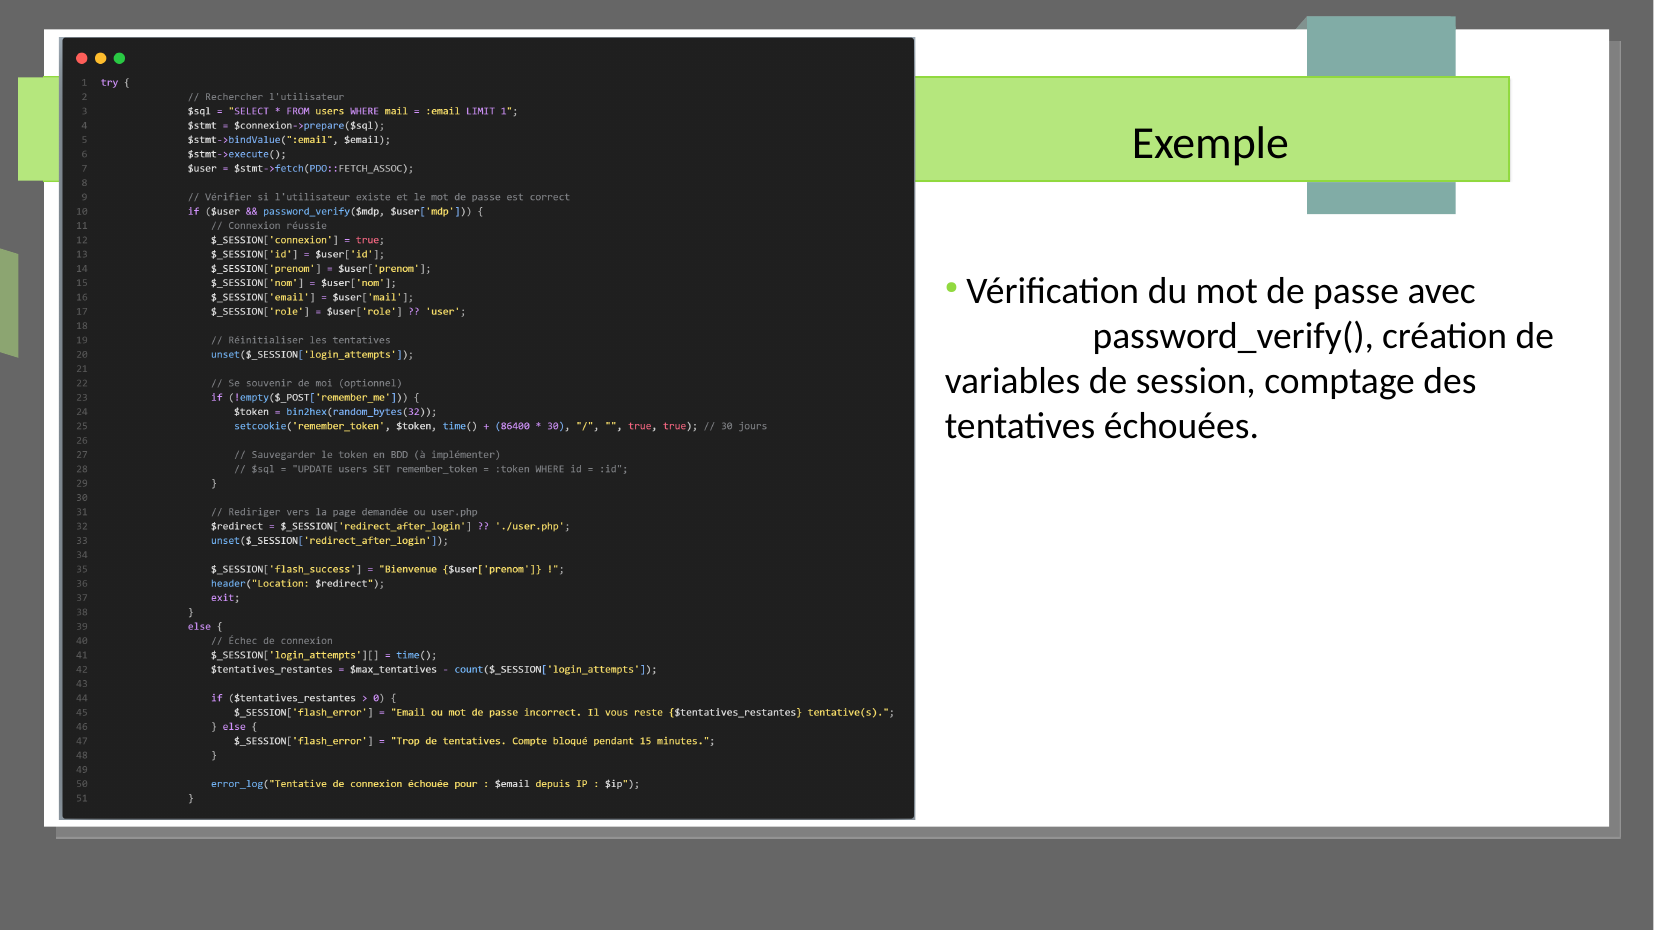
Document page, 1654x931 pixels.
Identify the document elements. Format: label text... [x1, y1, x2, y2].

list Vérification du mot de passe avec password_verify(), création de variables de session, comptage des tentatives échouées. [944, 265, 1565, 591]
title Exemple [916, 88, 1506, 193]
picture [58, 37, 916, 820]
